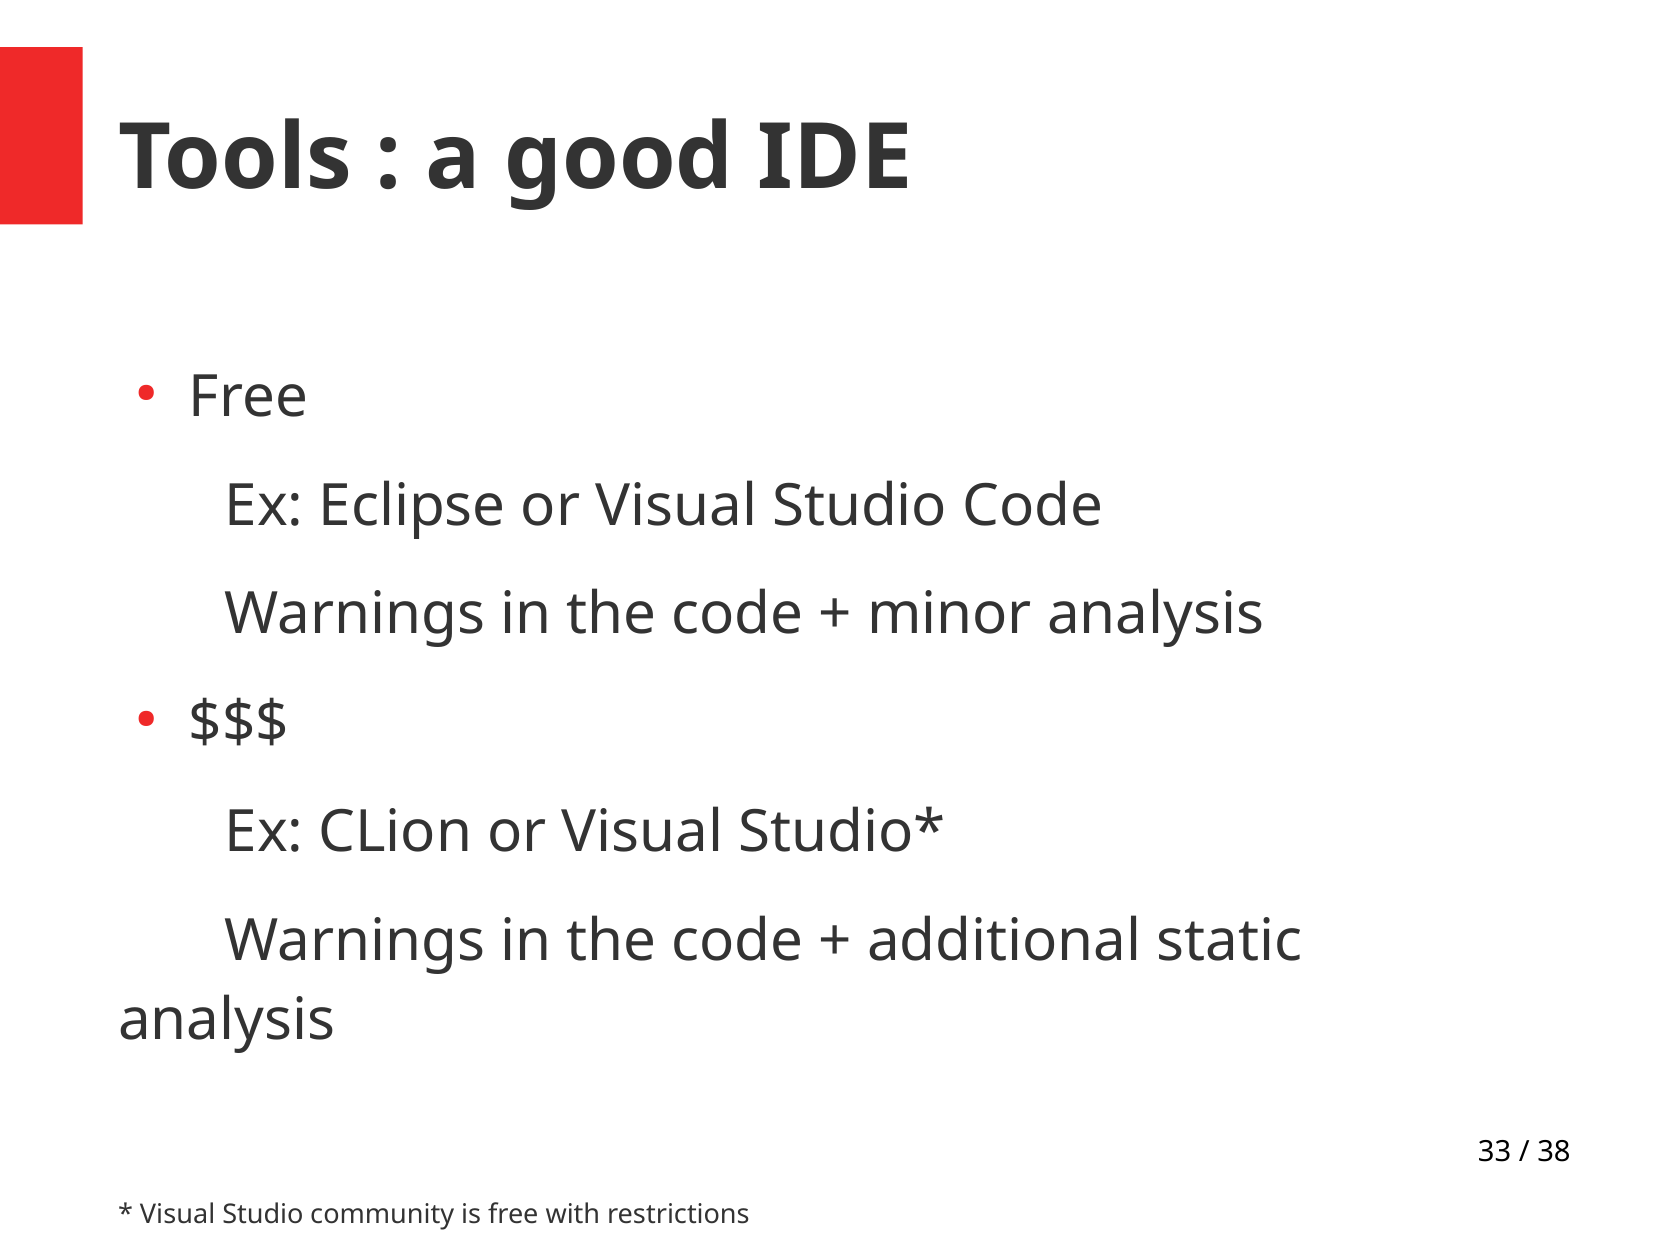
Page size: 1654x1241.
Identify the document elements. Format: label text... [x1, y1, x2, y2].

title Tools : a good IDE [118, 49, 1571, 257]
list Free Ex: Eclipse or Visual Studio Code Warnings in the code + minor analysis $$$ Ex: CLion or Visual Studio* Warnings in the code + additional static analysis * Visual Studio community is free with restrictions [118, 354, 1536, 1074]
